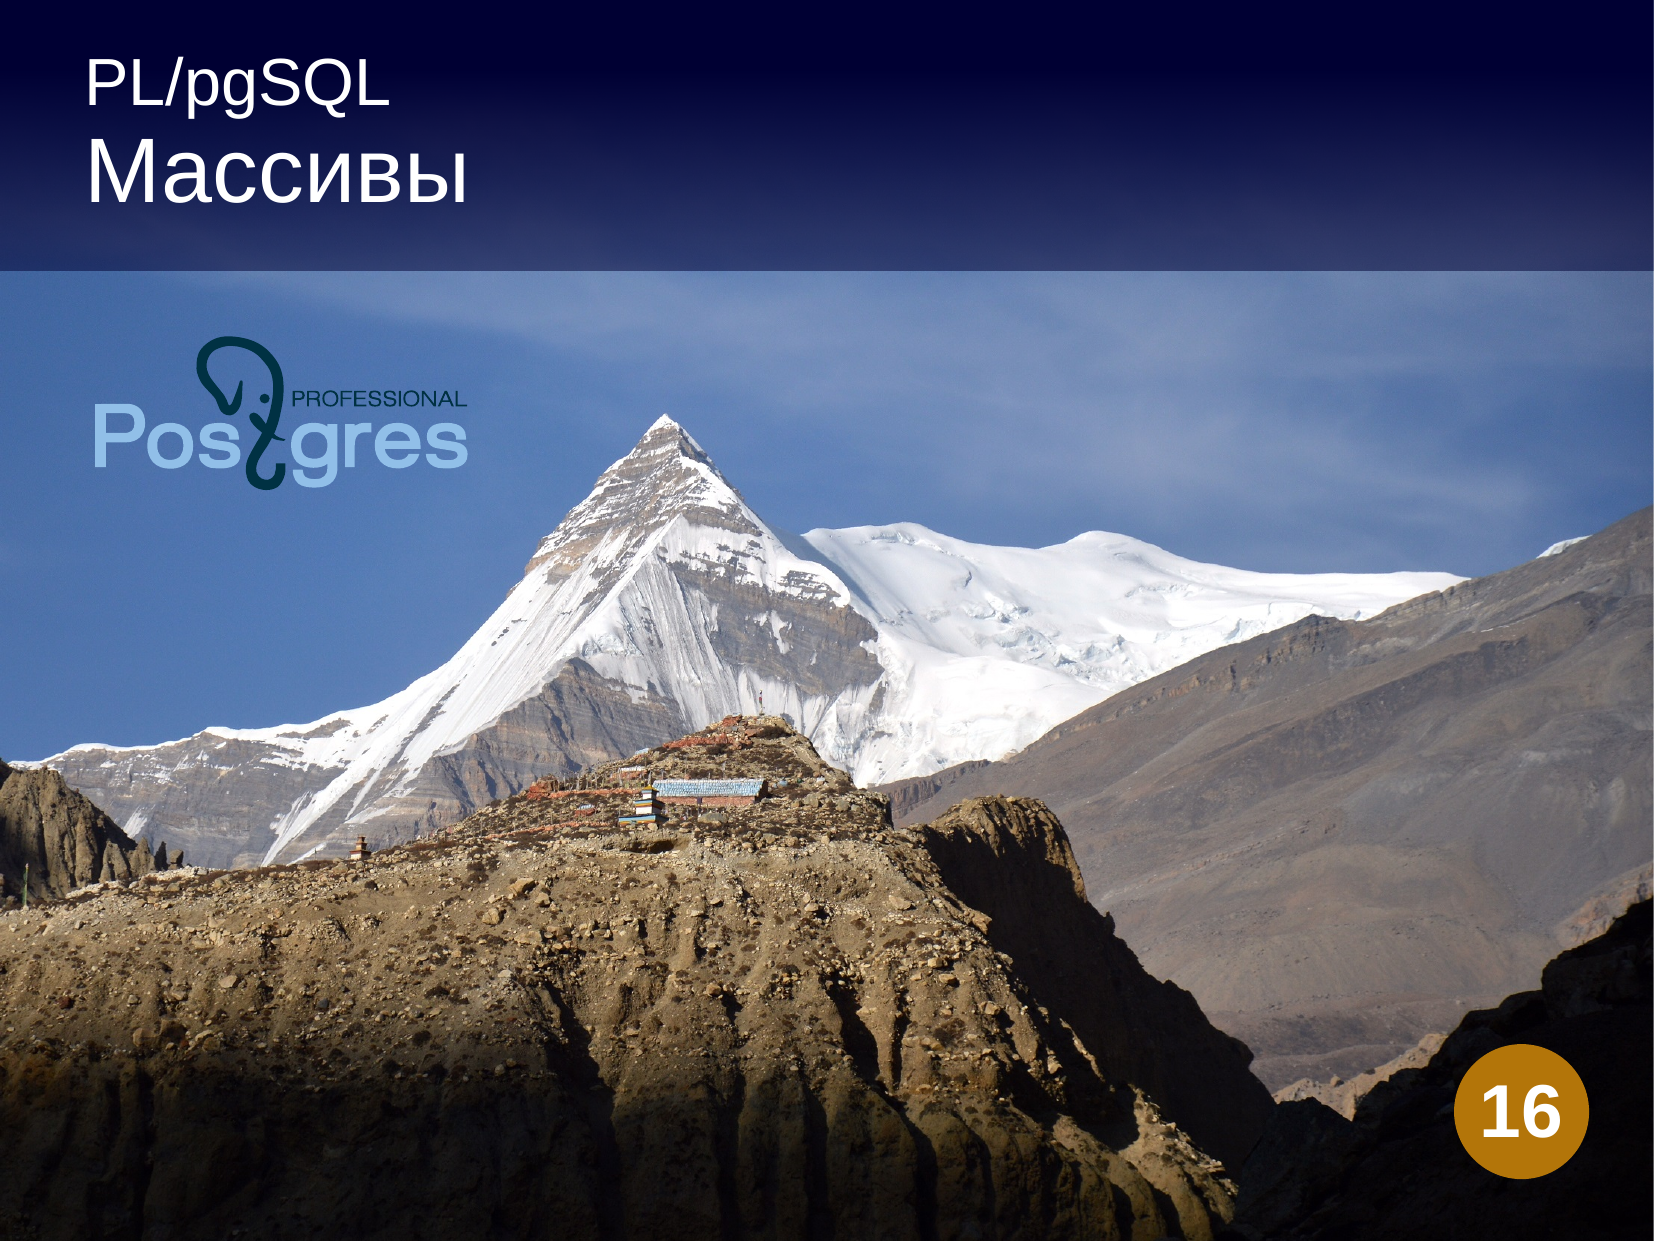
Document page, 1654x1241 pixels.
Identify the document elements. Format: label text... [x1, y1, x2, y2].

picture [0, 271, 1654, 1241]
title PL/pgSQL Массивы [84, 44, 1636, 251]
text_box 16 [1454, 1044, 1590, 1180]
